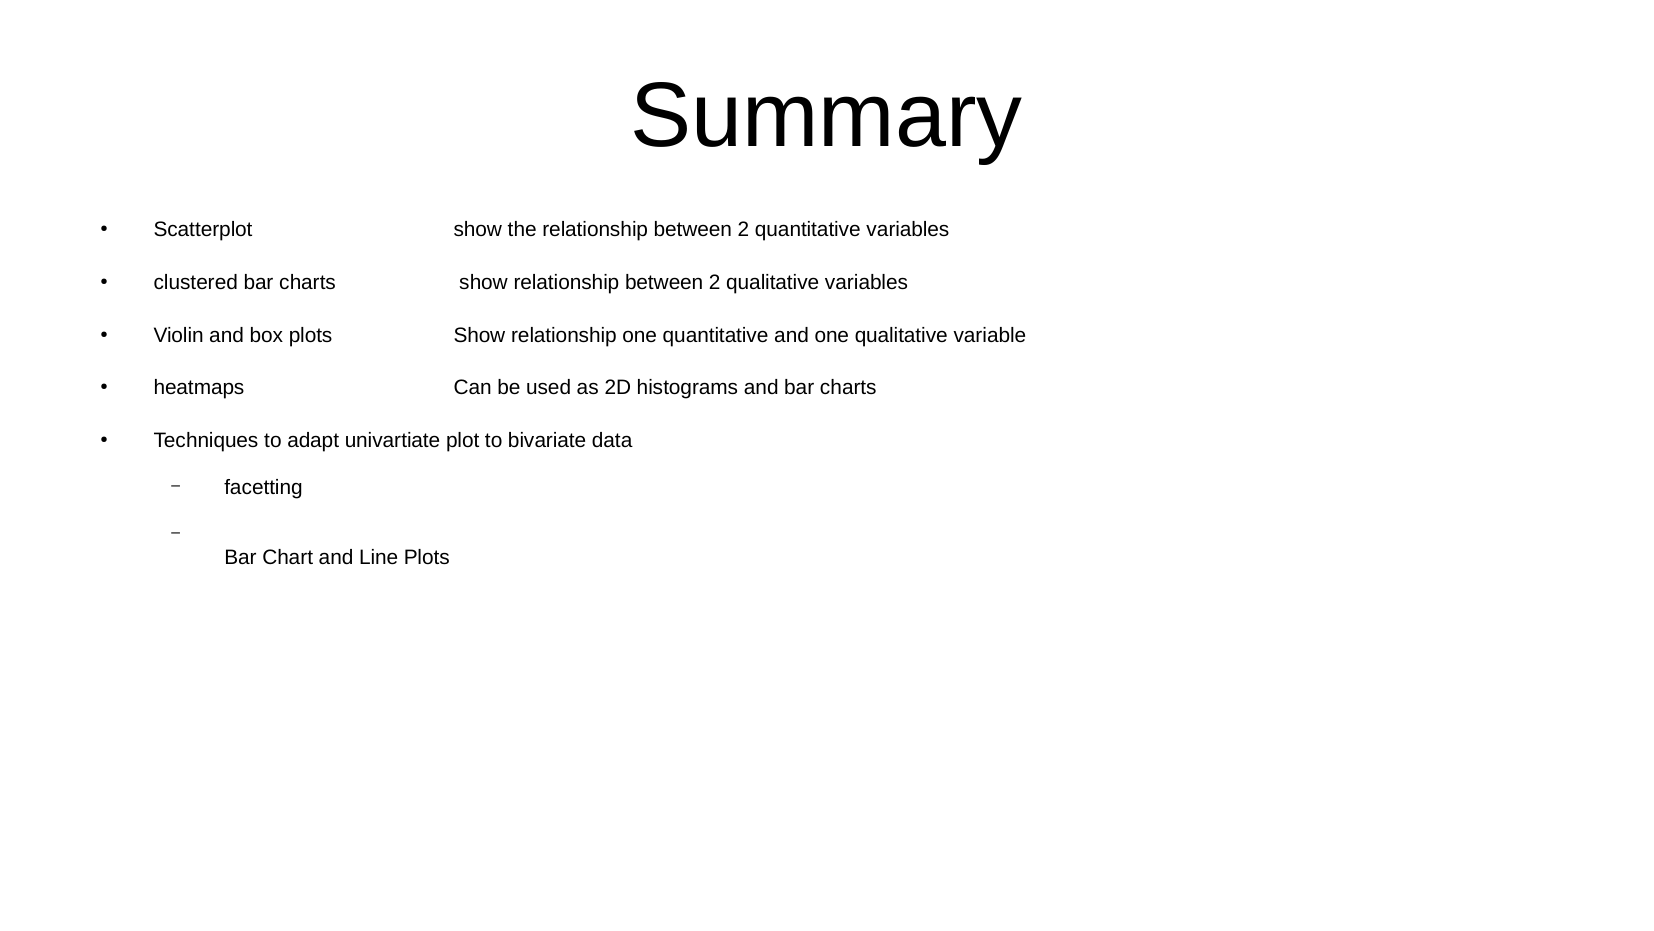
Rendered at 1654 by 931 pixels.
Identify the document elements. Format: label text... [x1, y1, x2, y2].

list Scatterplot show the relationship between 2 quantitative variables clustered bar charts show relationship between 2 qualitative variables Violin and box plots Show relationship one quantitative and one qualitative variable heatmaps Can be used as 2D histograms and bar charts Techniques to adapt univartiate plot to bivariate data facetting Bar Chart and Line Plots [82, 217, 1651, 916]
title Summary [82, 37, 1571, 193]
